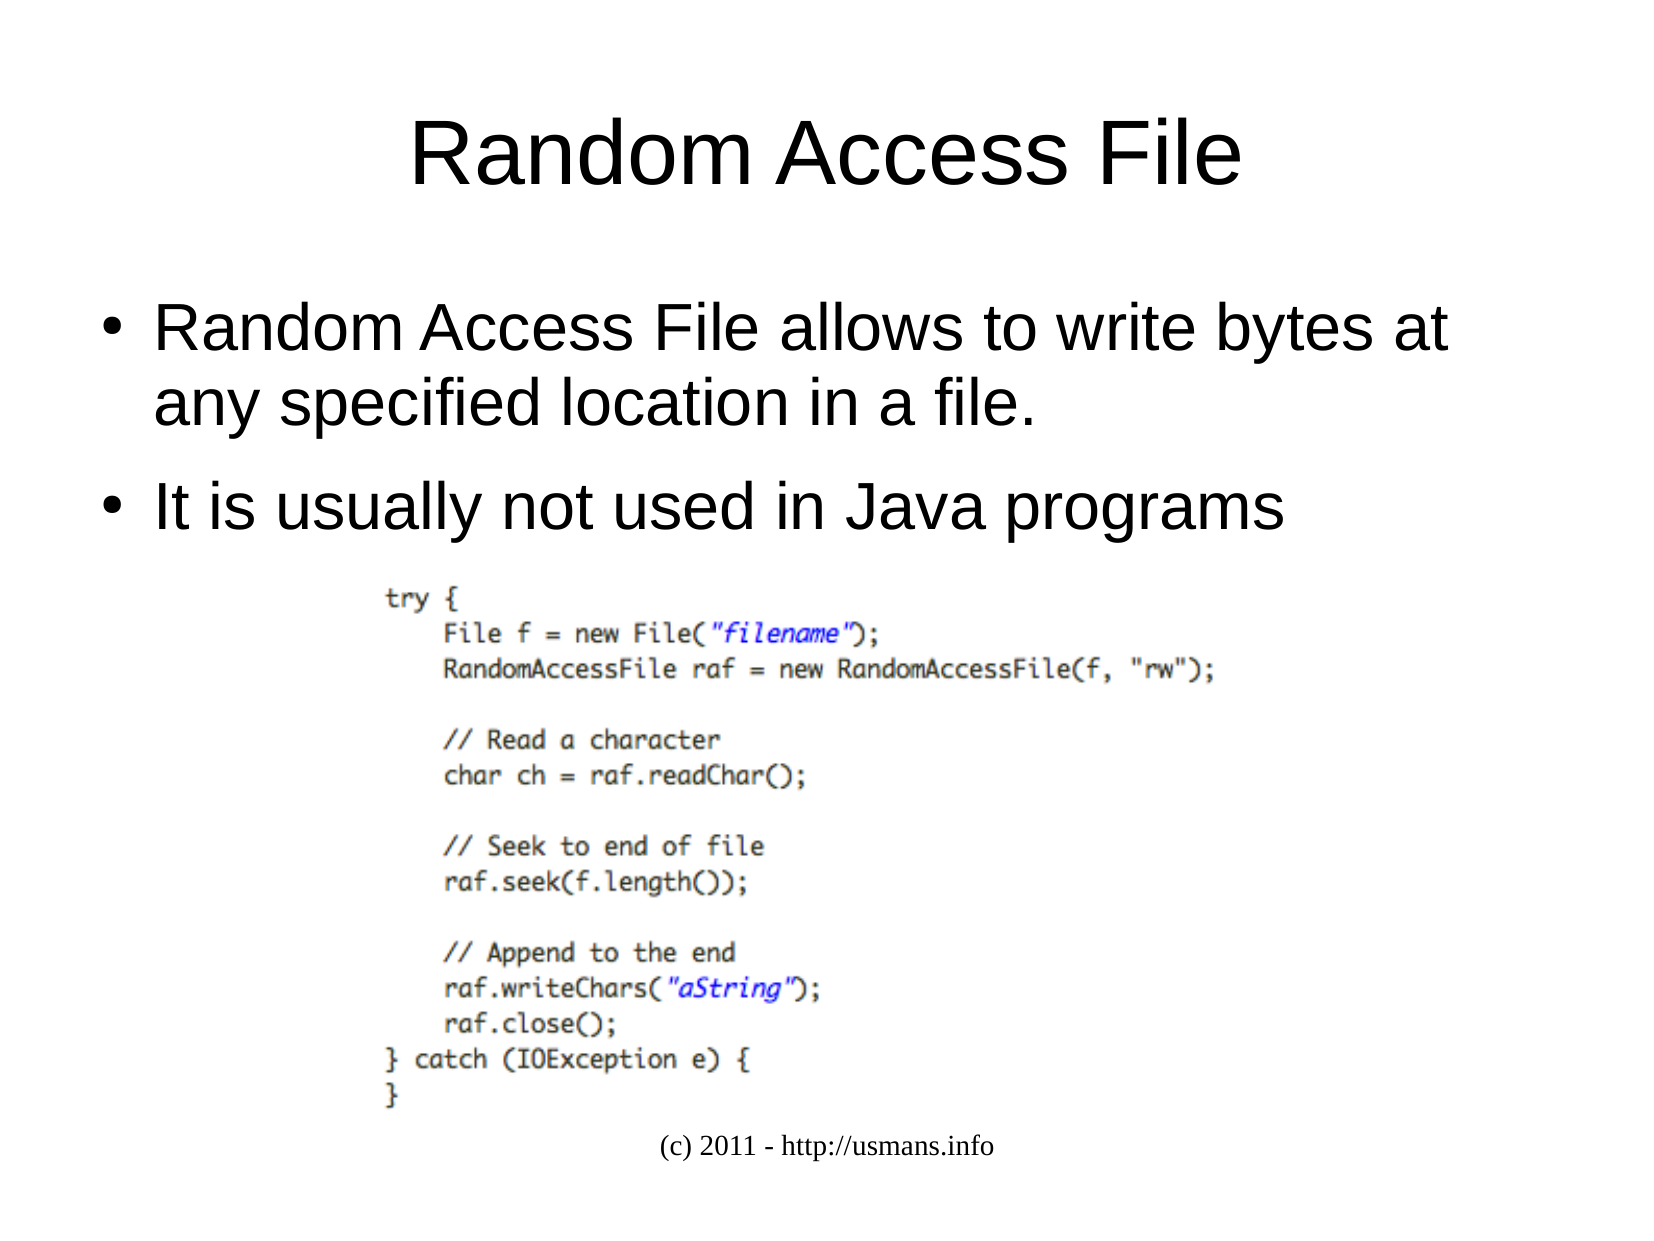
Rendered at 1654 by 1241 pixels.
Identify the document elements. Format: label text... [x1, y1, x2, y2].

picture [375, 568, 1240, 1126]
title Random Access File [82, 49, 1571, 257]
list Random Access File allows to write bytes at any specified location in a file. It is usually not used in Java programs [82, 290, 1571, 638]
